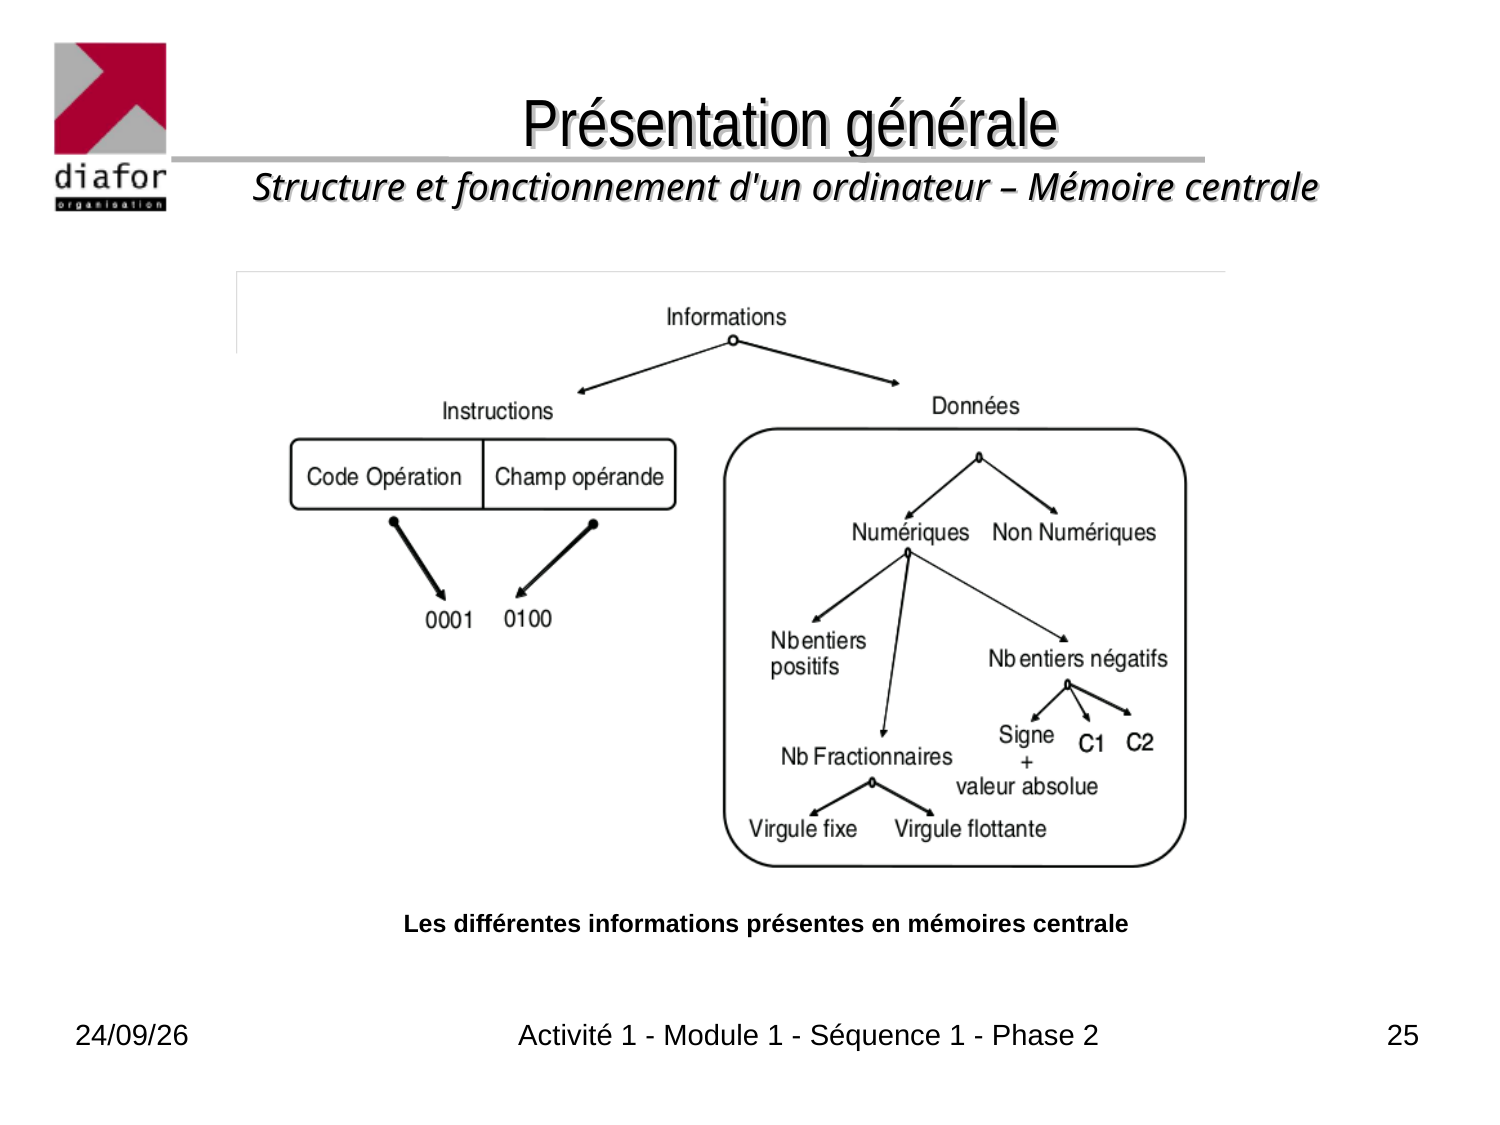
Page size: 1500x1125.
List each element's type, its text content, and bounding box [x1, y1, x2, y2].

picture [236, 271, 1241, 886]
text_box Les différentes informations présentes en mémoires centrale [388, 907, 1146, 945]
picture [53, 42, 168, 213]
title Présentation générale Structure et fonctionnement d'un ordinateur – Mémoire centrale [116, 45, 1467, 250]
